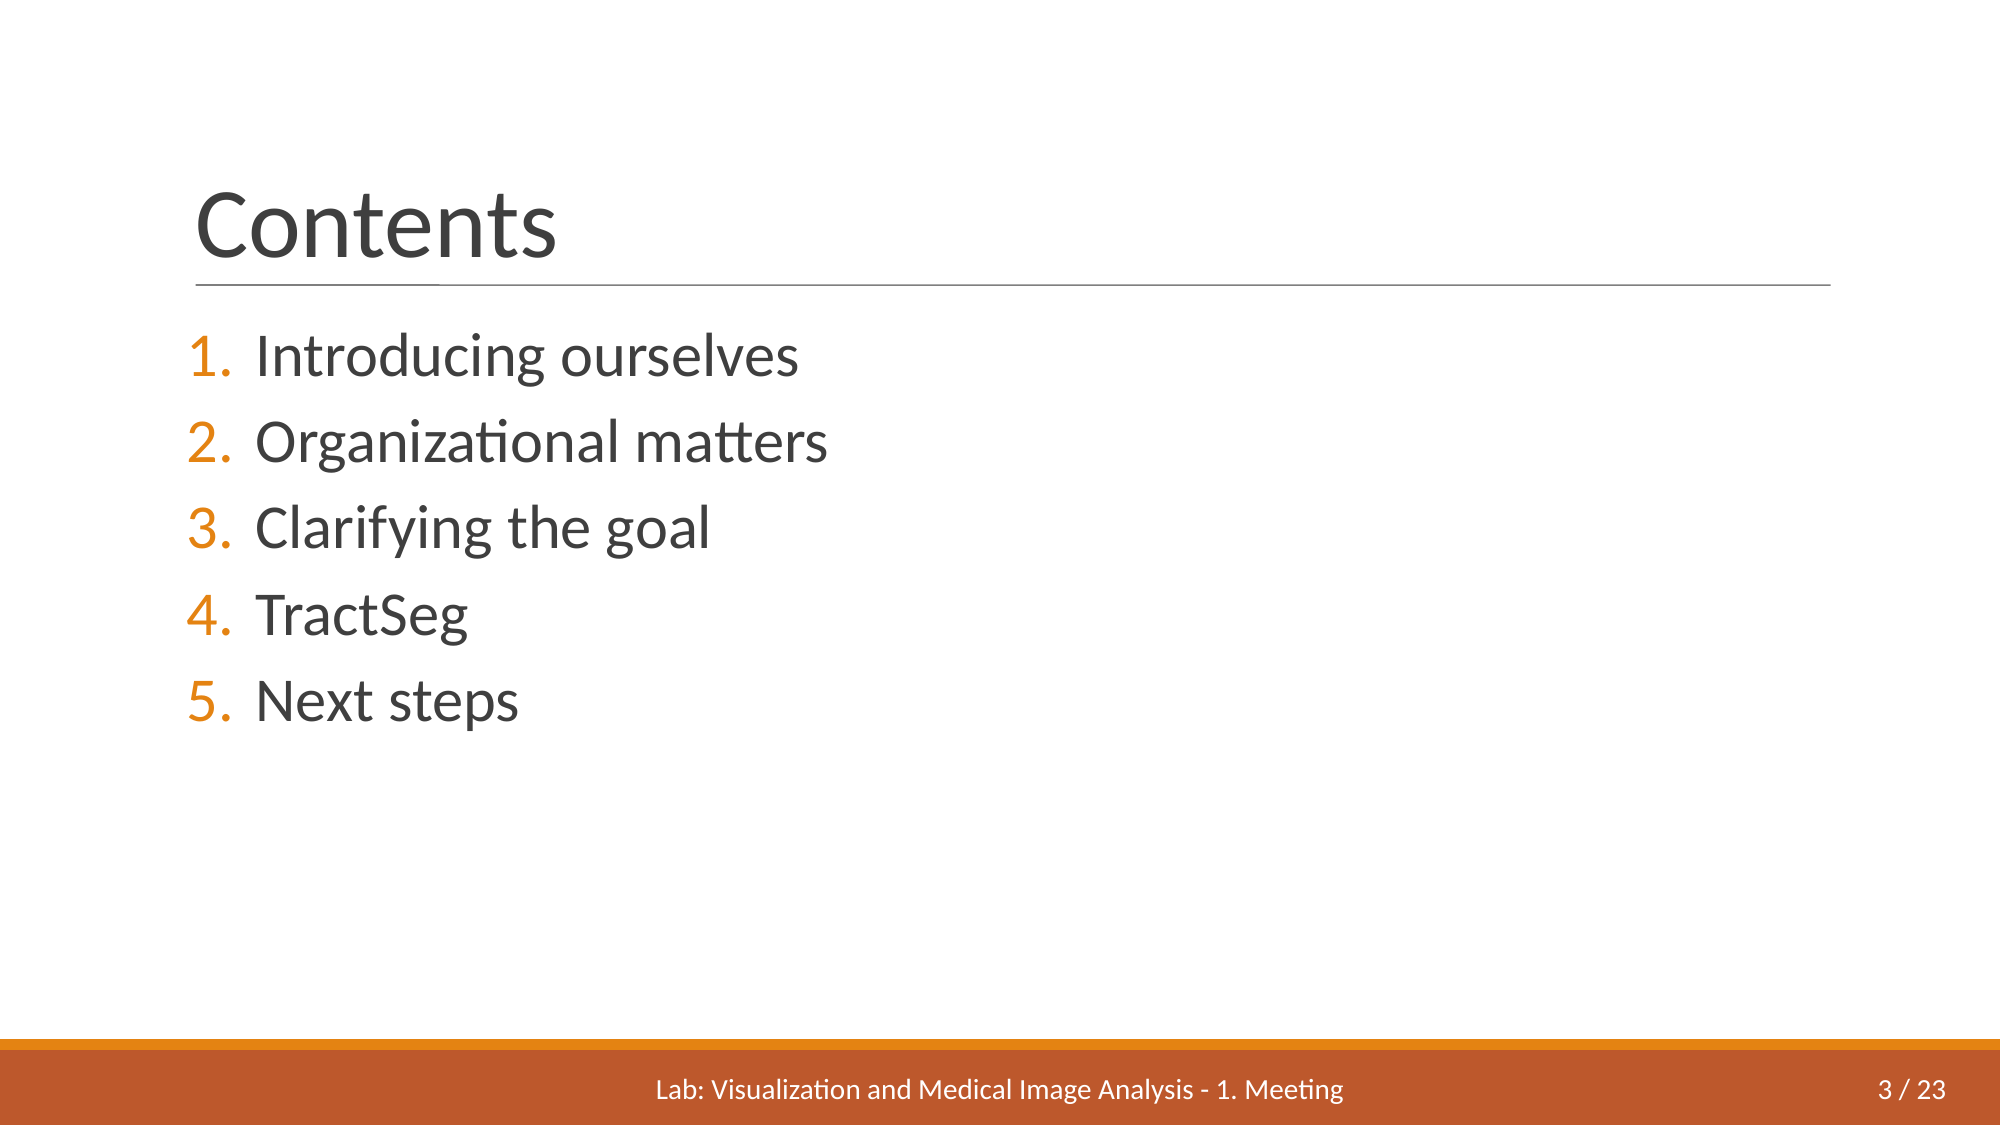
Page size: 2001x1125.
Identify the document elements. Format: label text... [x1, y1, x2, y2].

title Contents [180, 47, 1830, 285]
slide_number 1 / 23 [1741, 753, 1962, 1125]
list Introducing ourselves Organizational matters Clarifying the goal TractSeg Next steps [180, 302, 1830, 941]
slide_number Lab: Visualization and Medical Image Analysis - 1. Meeting [552, 753, 1448, 1125]
